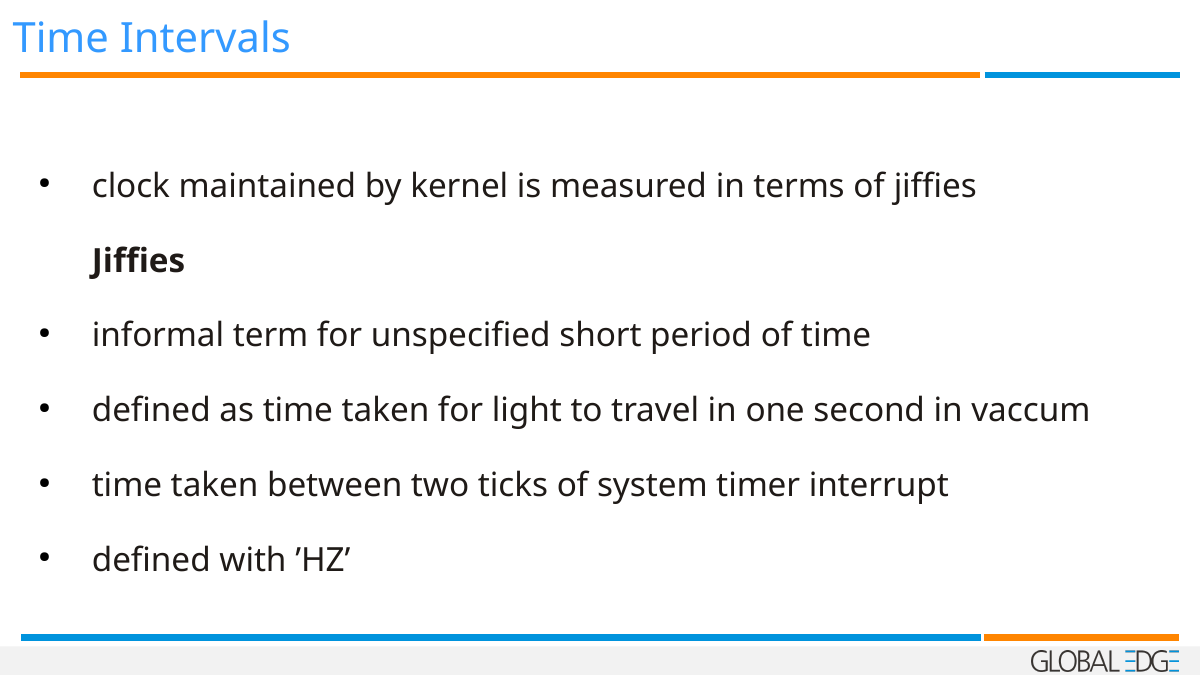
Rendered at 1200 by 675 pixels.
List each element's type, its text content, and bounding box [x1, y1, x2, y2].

picture [1031, 650, 1179, 672]
title Time Intervals [12, 9, 1088, 63]
list clock maintained by kernel is measured in terms of jiffies Jiffies informal term for unspecified short period of time defined as time taken for light to travel in one second in vaccum time taken between two ticks of system timer interrupt defined with ’HZ’ [21, 86, 1170, 627]
